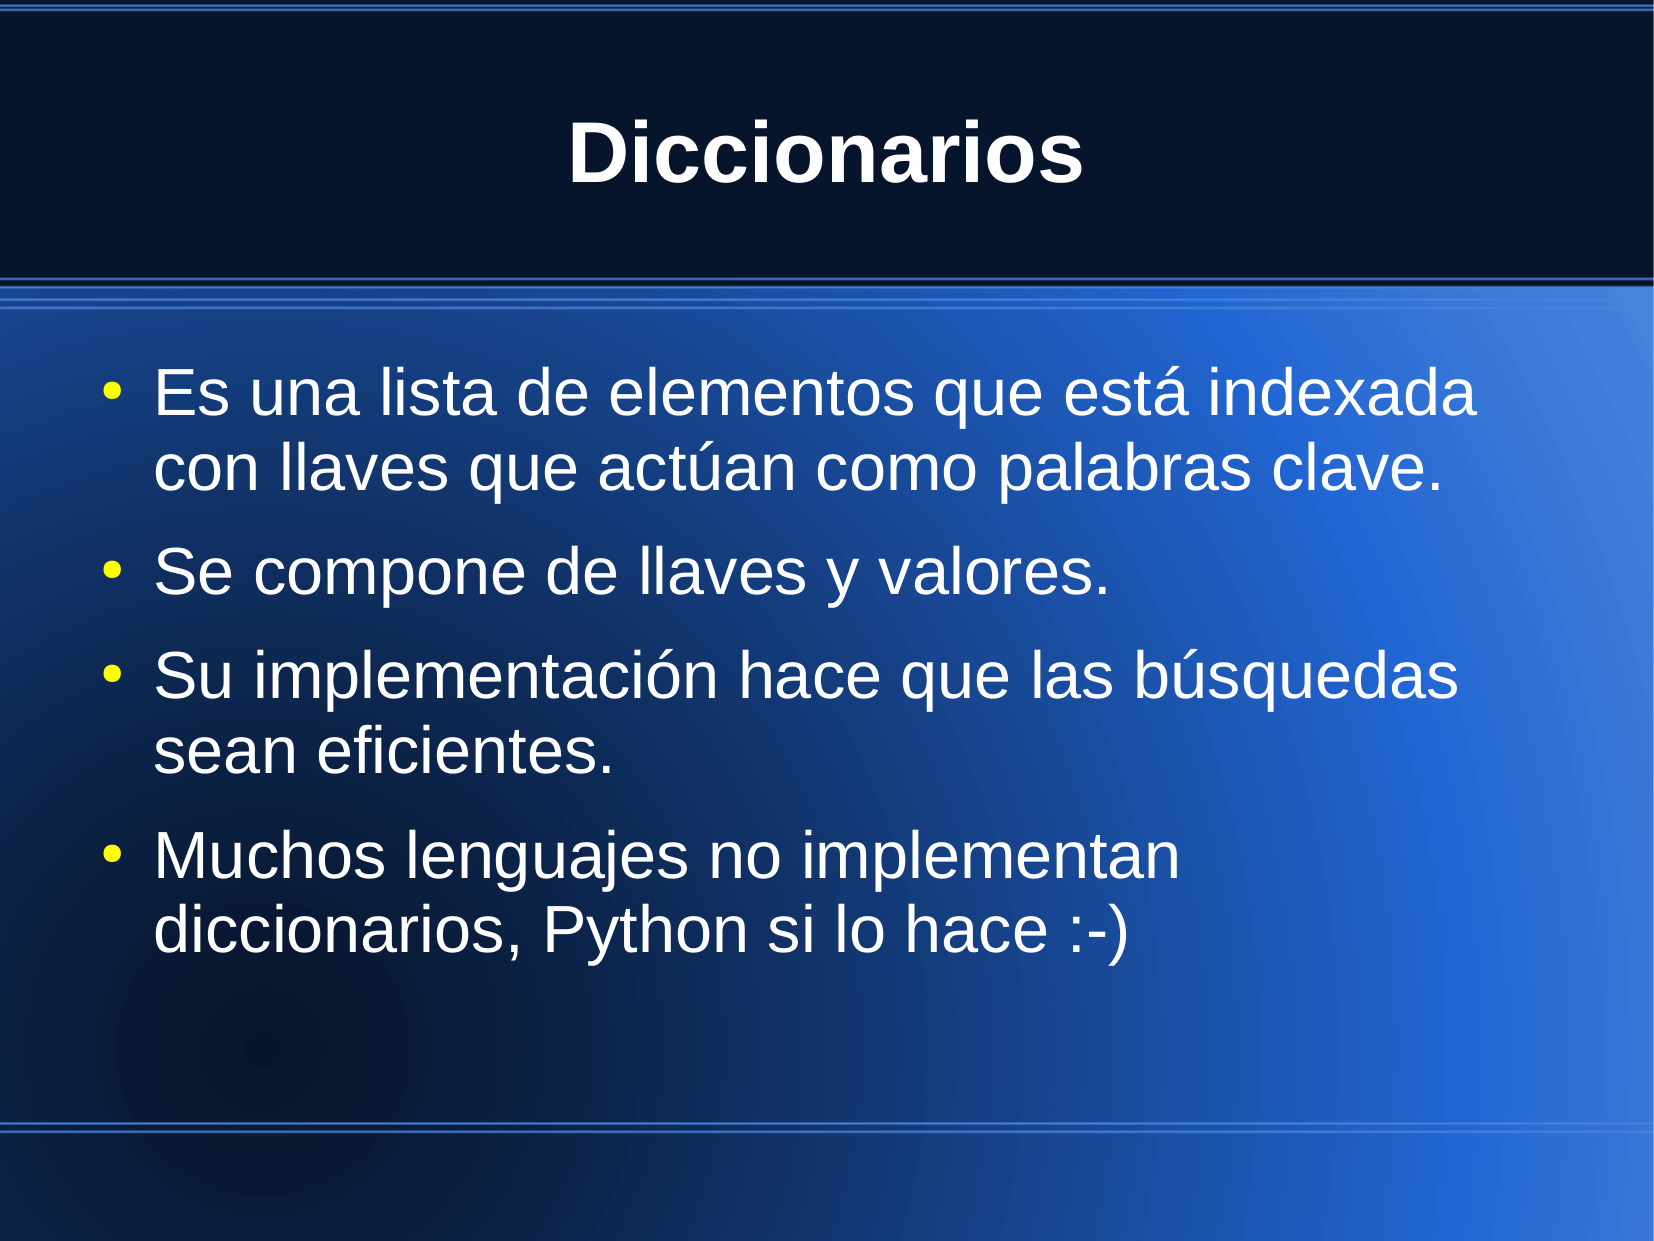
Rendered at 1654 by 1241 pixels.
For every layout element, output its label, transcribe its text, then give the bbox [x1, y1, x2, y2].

list Es una lista de elementos que está indexada con llaves que actúan como palabras clave. Se compone de llaves y valores. Su implementación hace que las búsquedas sean eficientes. Muchos lenguajes no implementan diccionarios, Python si lo hace :-) [82, 355, 1571, 1075]
picture [0, 0, 1654, 1241]
title Diccionarios [82, 49, 1571, 257]
